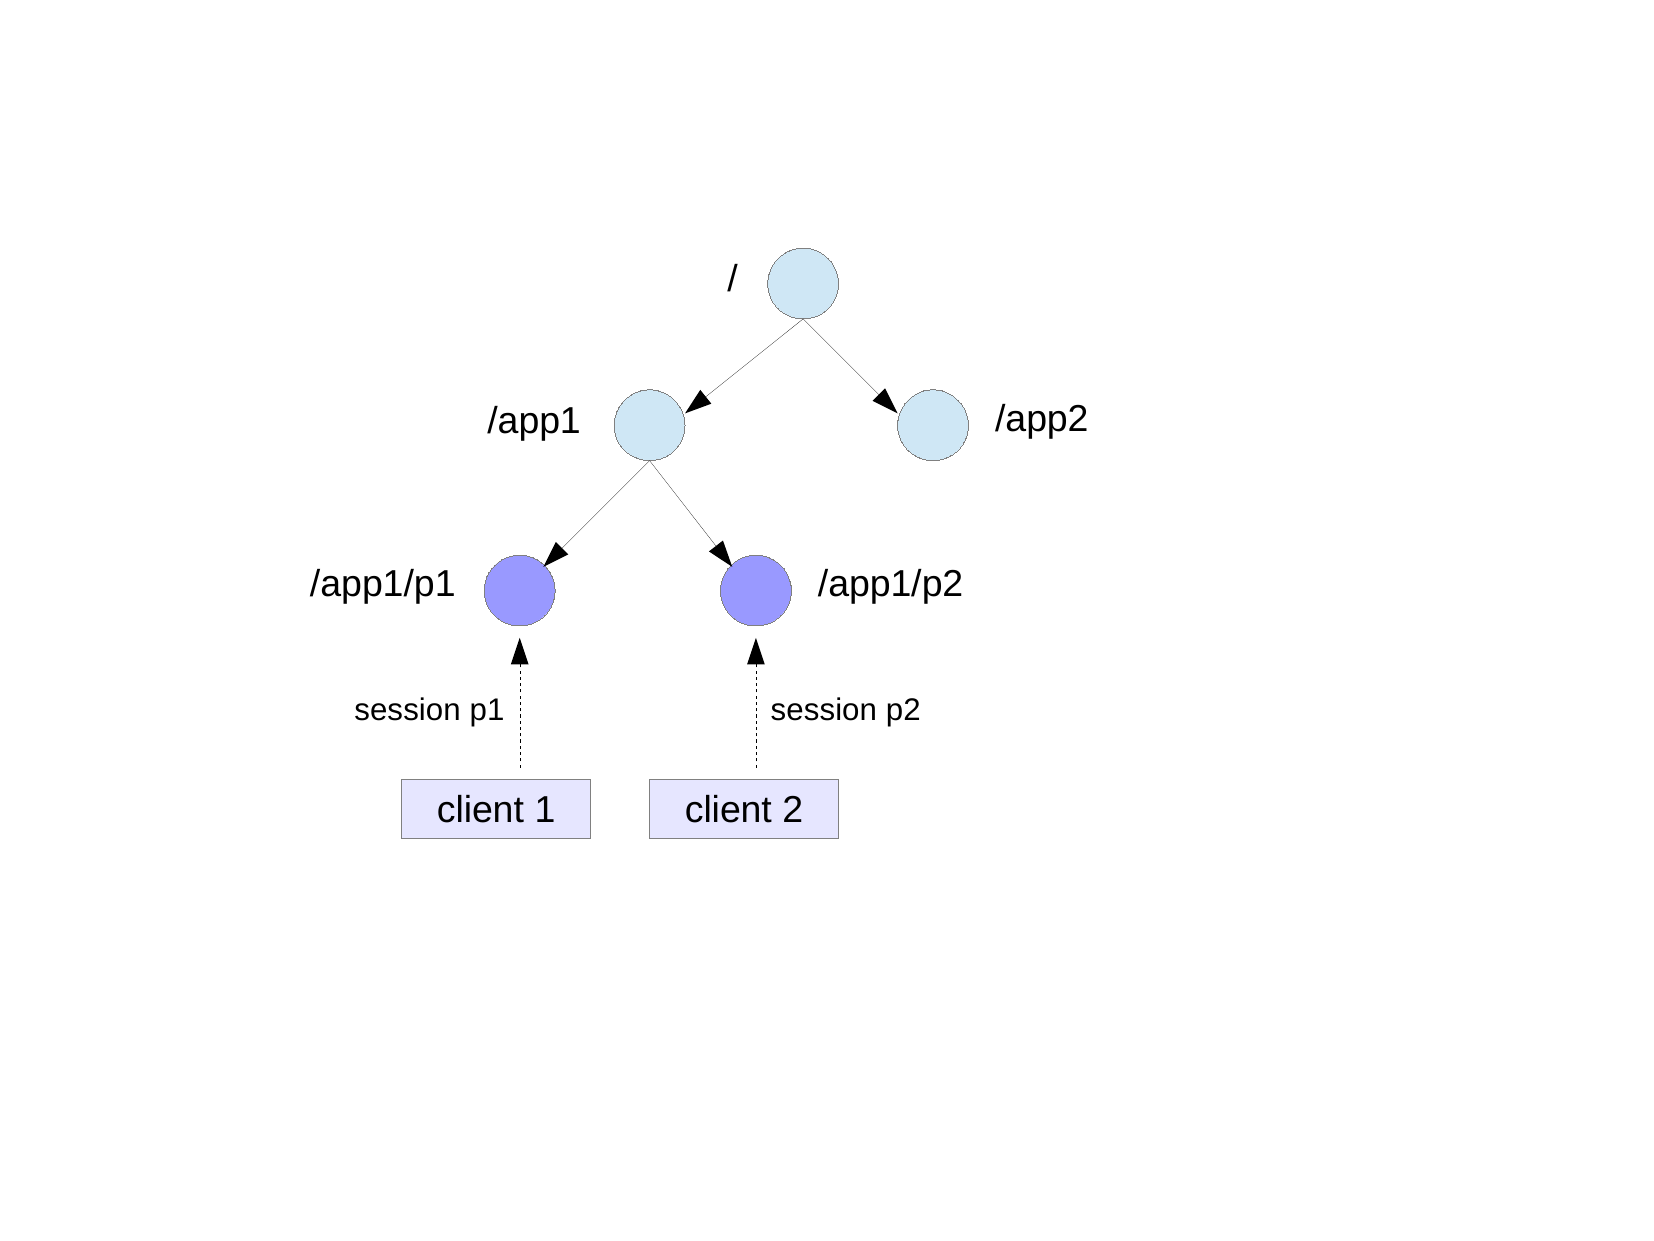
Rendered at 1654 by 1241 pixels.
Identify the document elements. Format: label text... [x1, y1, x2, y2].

text_box / [712, 250, 753, 308]
text_box session p2 [755, 685, 937, 735]
text_box /app2 [980, 389, 1104, 471]
text_box [767, 248, 839, 319]
text_box client 1 [401, 779, 591, 839]
text_box [897, 389, 969, 461]
text_box client 2 [649, 779, 839, 839]
text_box /app1/p1 [295, 555, 473, 615]
text_box /app1/p2 [803, 555, 981, 615]
text_box [720, 555, 792, 626]
text_box session p1 [339, 685, 520, 735]
text_box /app1 [472, 391, 596, 449]
text_box [614, 389, 686, 461]
text_box [484, 555, 556, 626]
